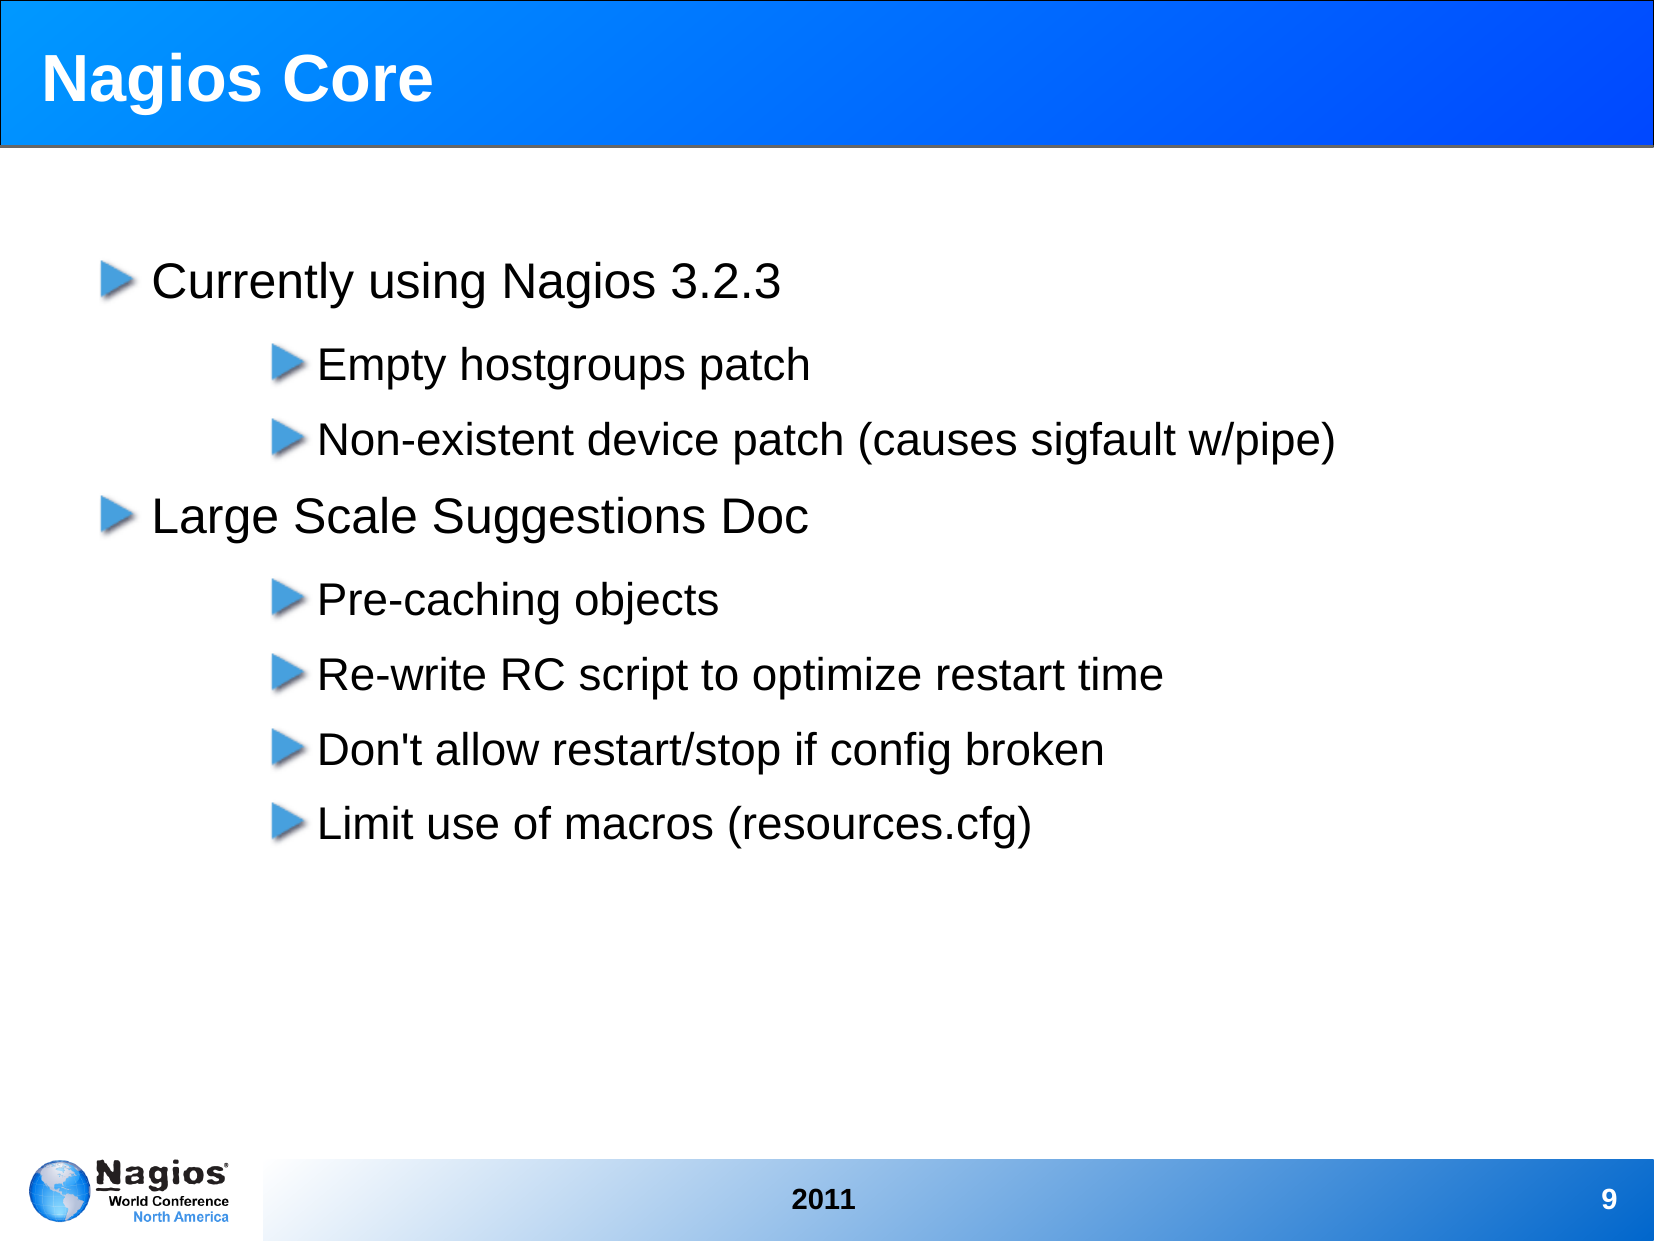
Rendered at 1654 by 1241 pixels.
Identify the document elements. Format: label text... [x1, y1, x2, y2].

title Nagios Core [41, 29, 1248, 127]
list Currently using Nagios 3.2.3 Empty hostgroups patch Non-existent device patch (causes sigfault w/pipe) Large Scale Suggestions Doc Pre-caching objects Re-write RC script to optimize restart time Don't allow restart/stop if config broken Limit use of macros (resources.cfg) [80, 253, 1579, 1072]
picture [29, 1159, 229, 1235]
